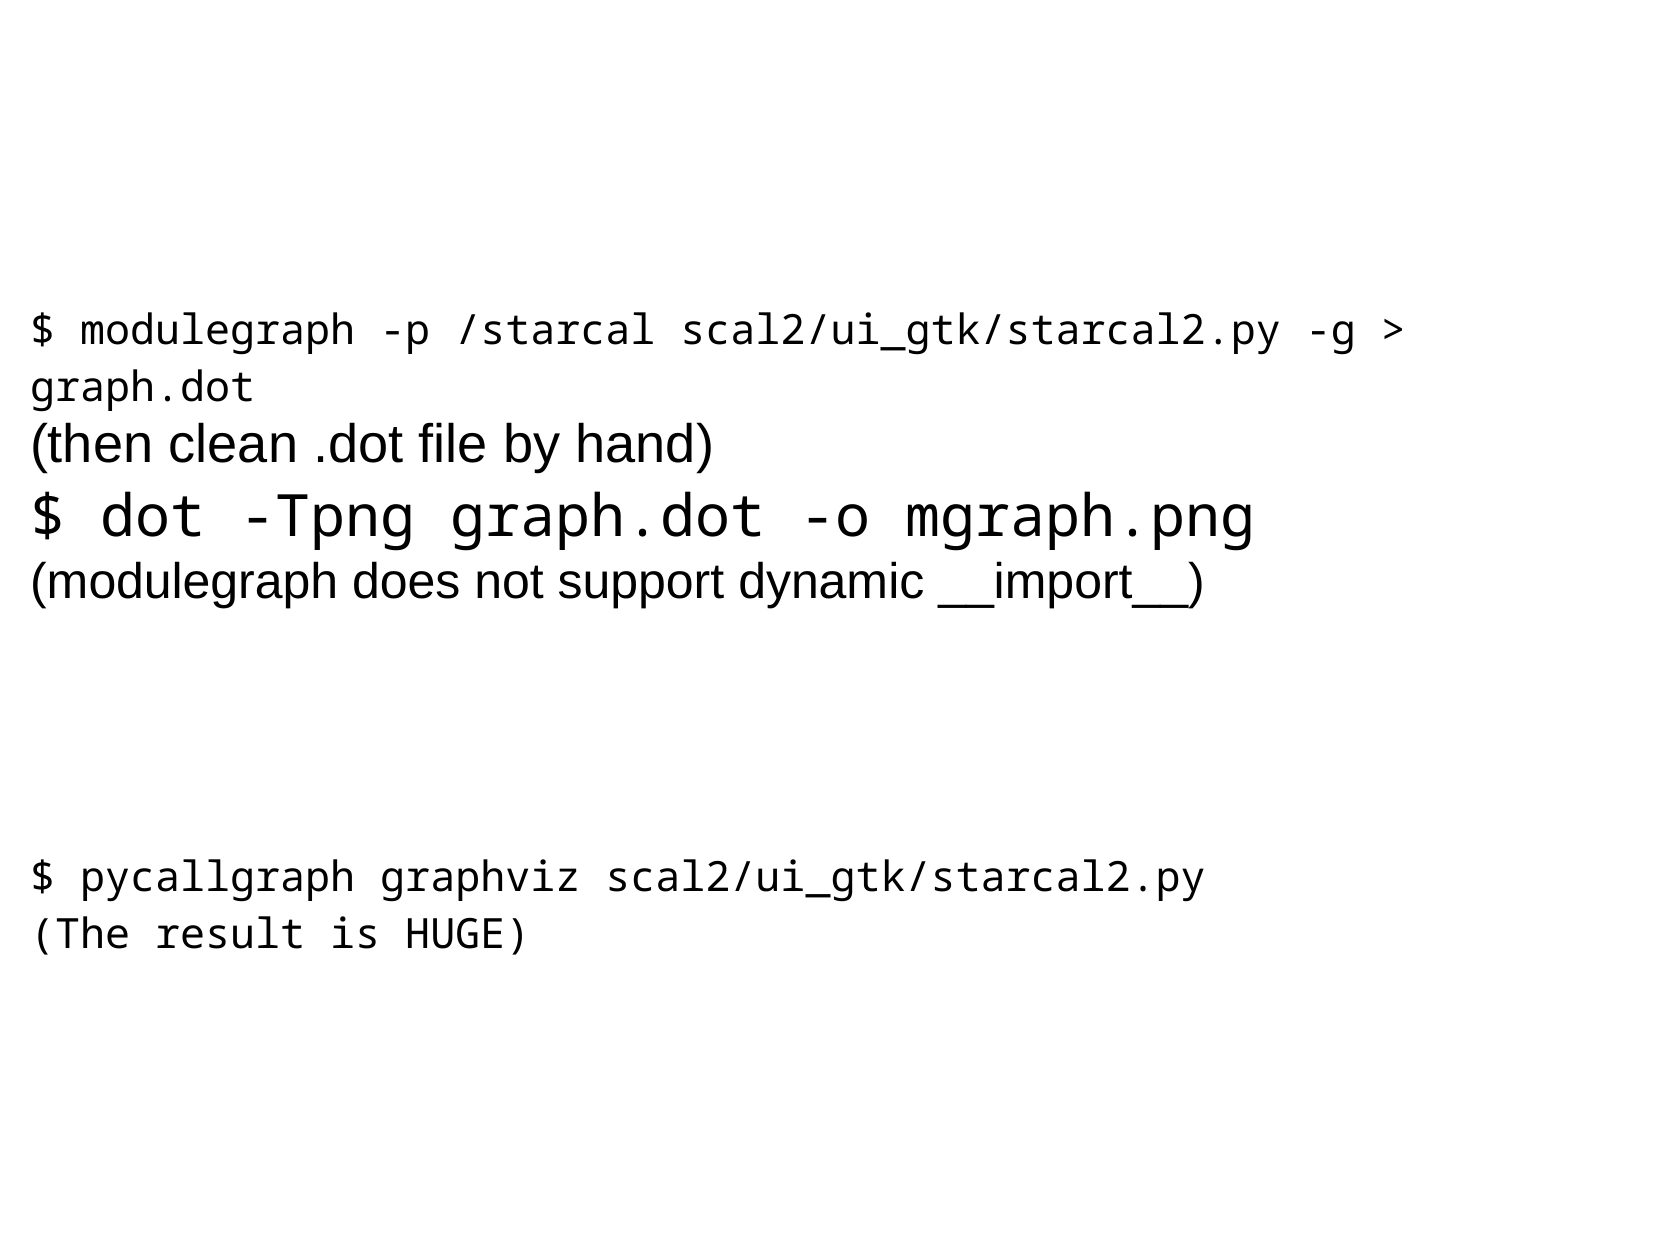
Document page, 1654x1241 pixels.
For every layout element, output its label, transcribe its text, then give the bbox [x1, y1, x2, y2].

subtitle $ modulegraph -p /starcal scal2/ui_gtk/starcal2.py -g > graph.dot (then clean .dot file by hand) $ dot -Tpng graph.dot -o mgraph.png (modulegraph does not support dynamic __import__) $ pycallgraph graphviz scal2/ui_gtk/starcal2.py (The result is HUGE) [30, 105, 1621, 1156]
